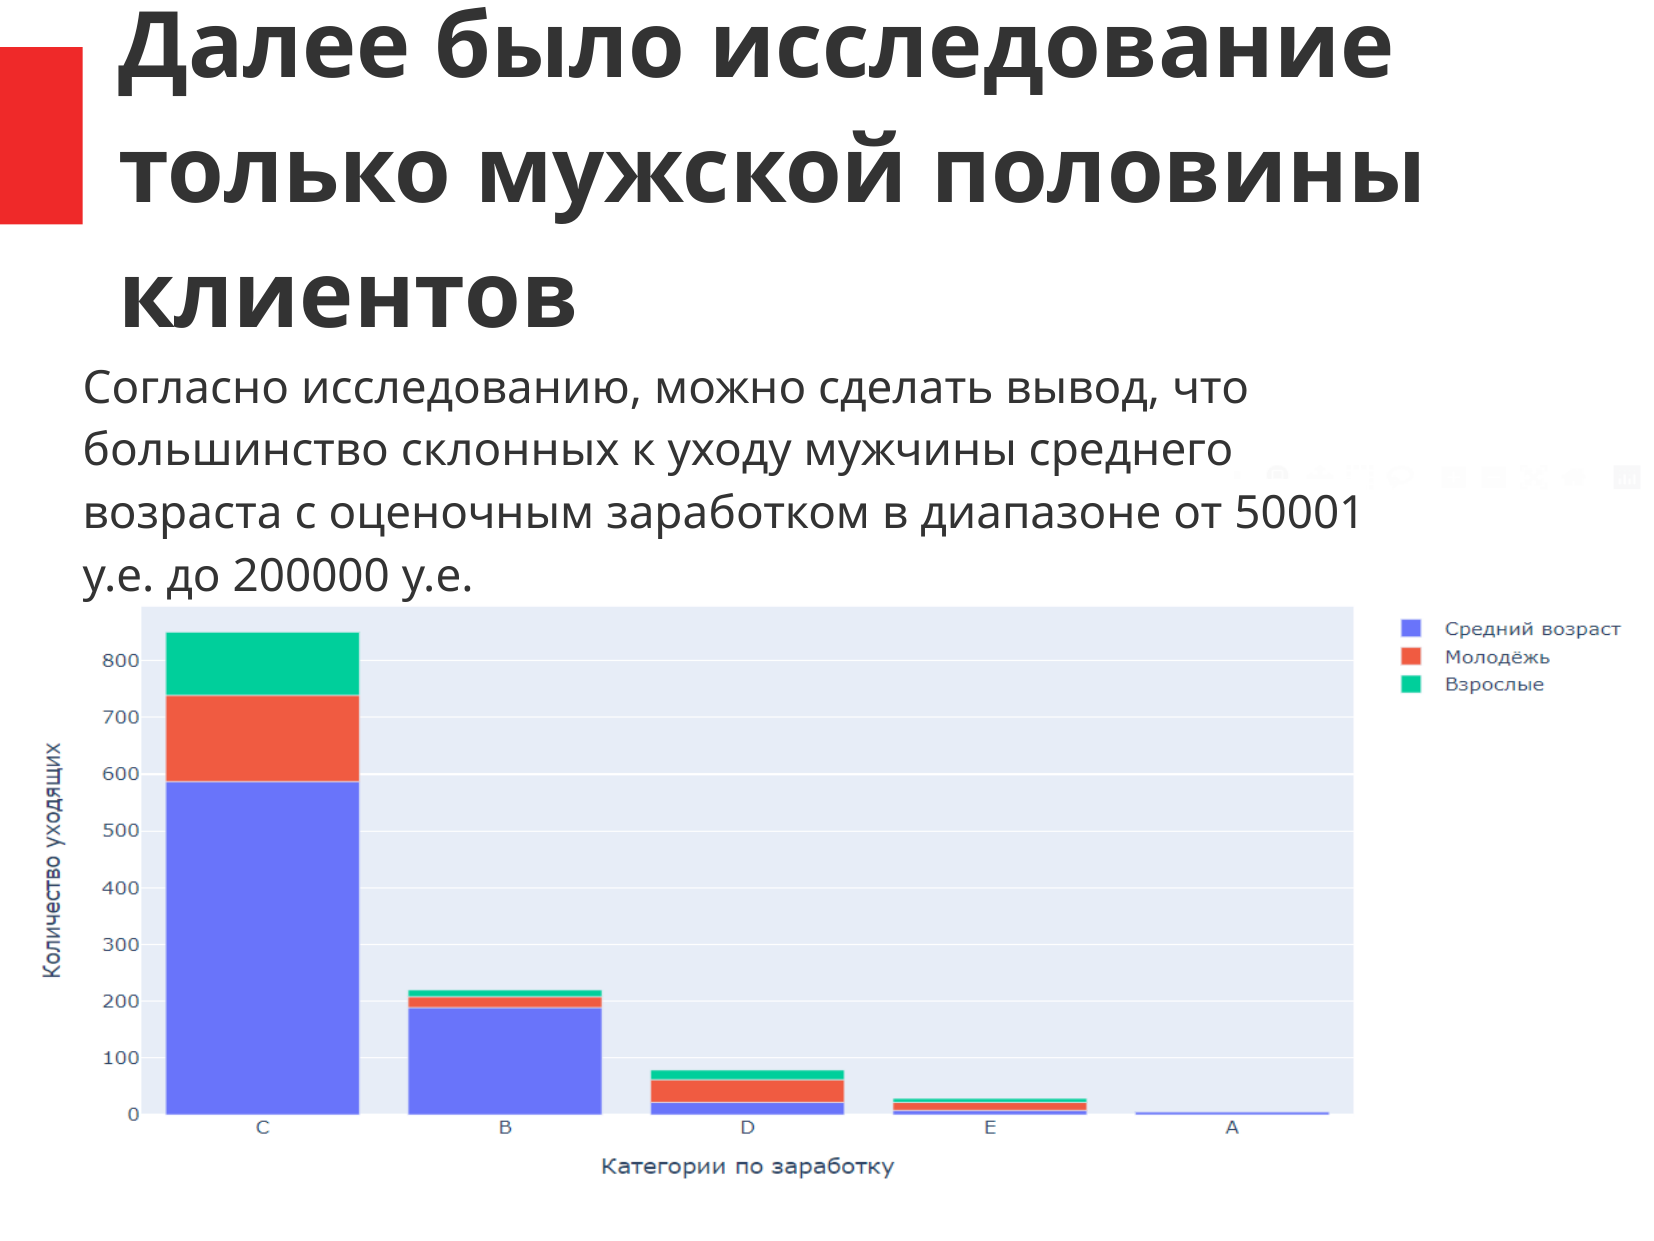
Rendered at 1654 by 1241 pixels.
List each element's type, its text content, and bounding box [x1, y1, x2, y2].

title Далее было исследование только мужской половины клиентов [118, 0, 1571, 355]
list Согласно исследованию, можно сделать вывод, что большинство склонных к уходу мужчины среднего возраста с оценочным заработком в диапазоне от 50001 у.е. до 200000 у.е. [11, 354, 1430, 1074]
picture [0, 436, 1654, 1241]
